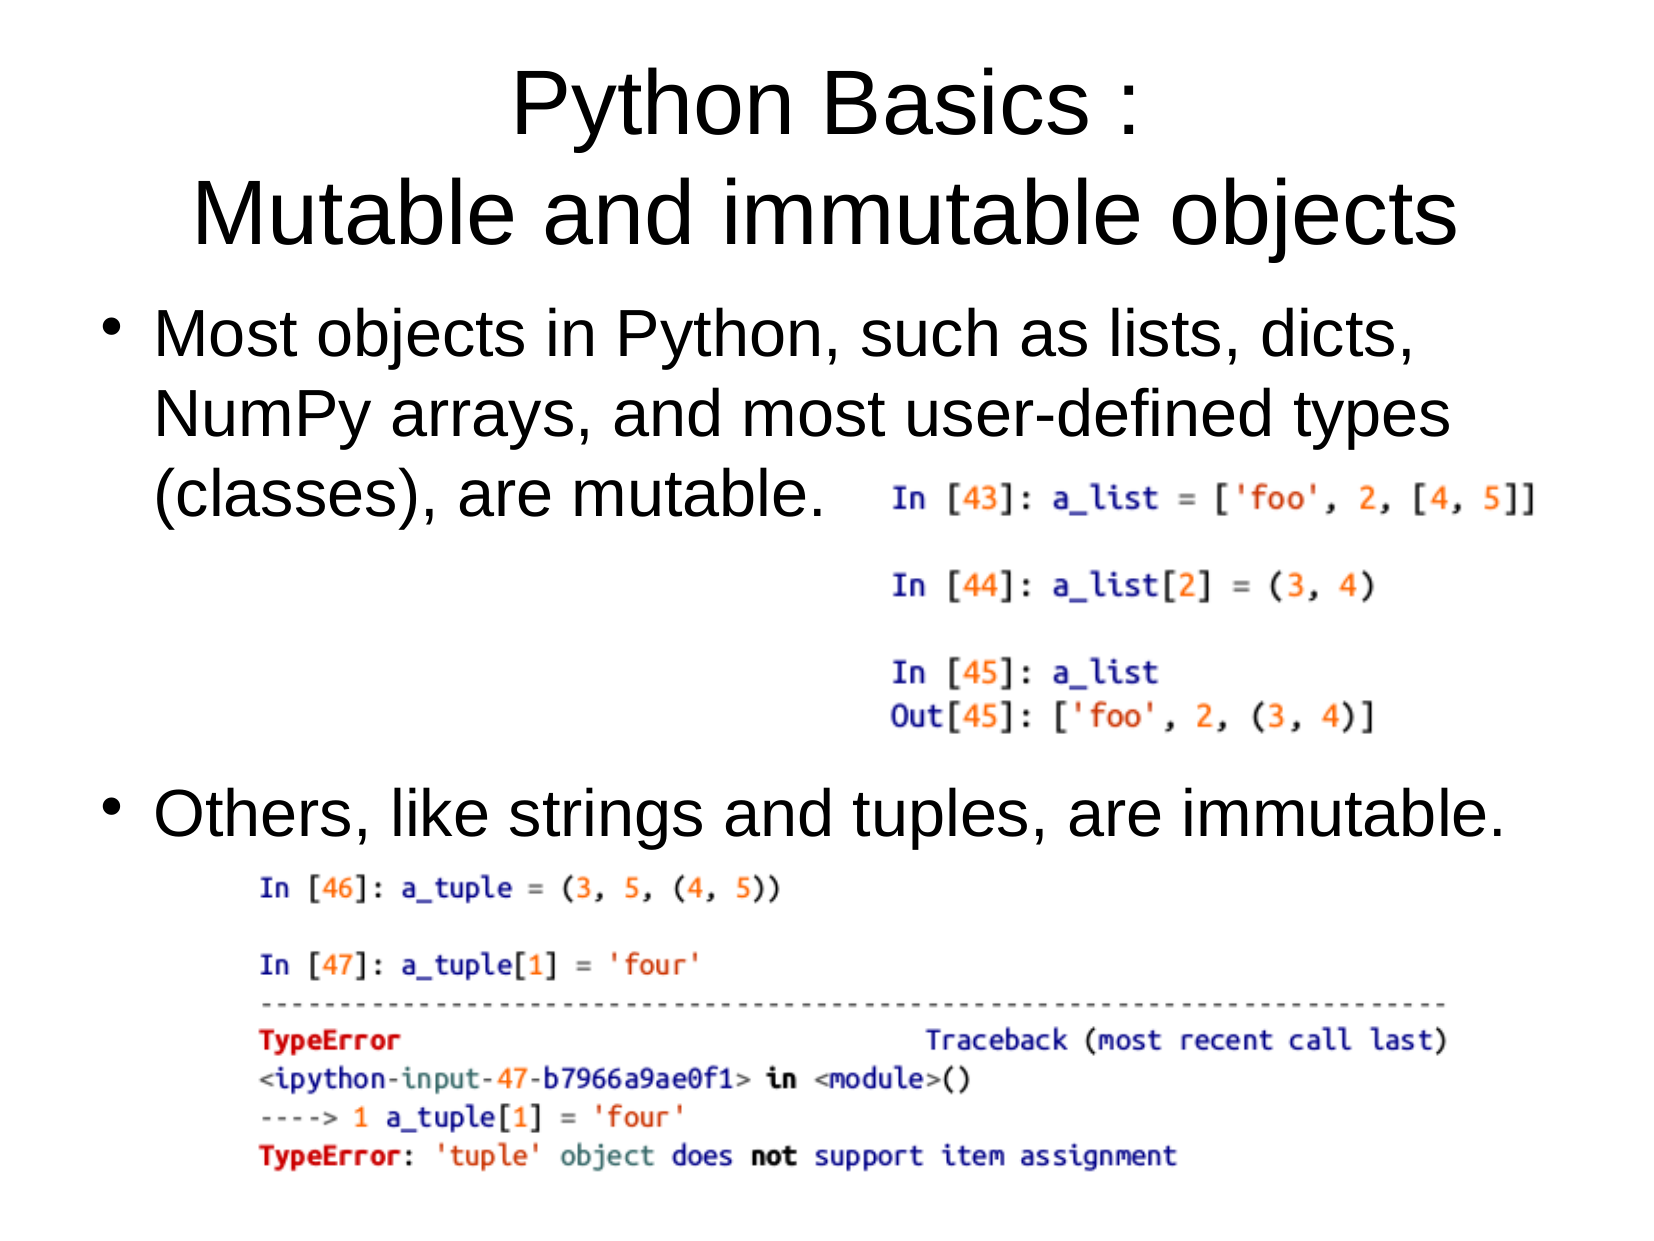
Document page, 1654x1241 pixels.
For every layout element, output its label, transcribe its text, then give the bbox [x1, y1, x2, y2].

text_box Python Basics : Mutable and immutable objects [82, 49, 1571, 257]
text_box Most objects in Python, such as lists, dicts, NumPy arrays, and most user-defined types (classes), are mutable. Others, like strings and tuples, are immutable. [82, 290, 1571, 1010]
picture [240, 869, 1483, 1185]
picture [885, 479, 1544, 748]
